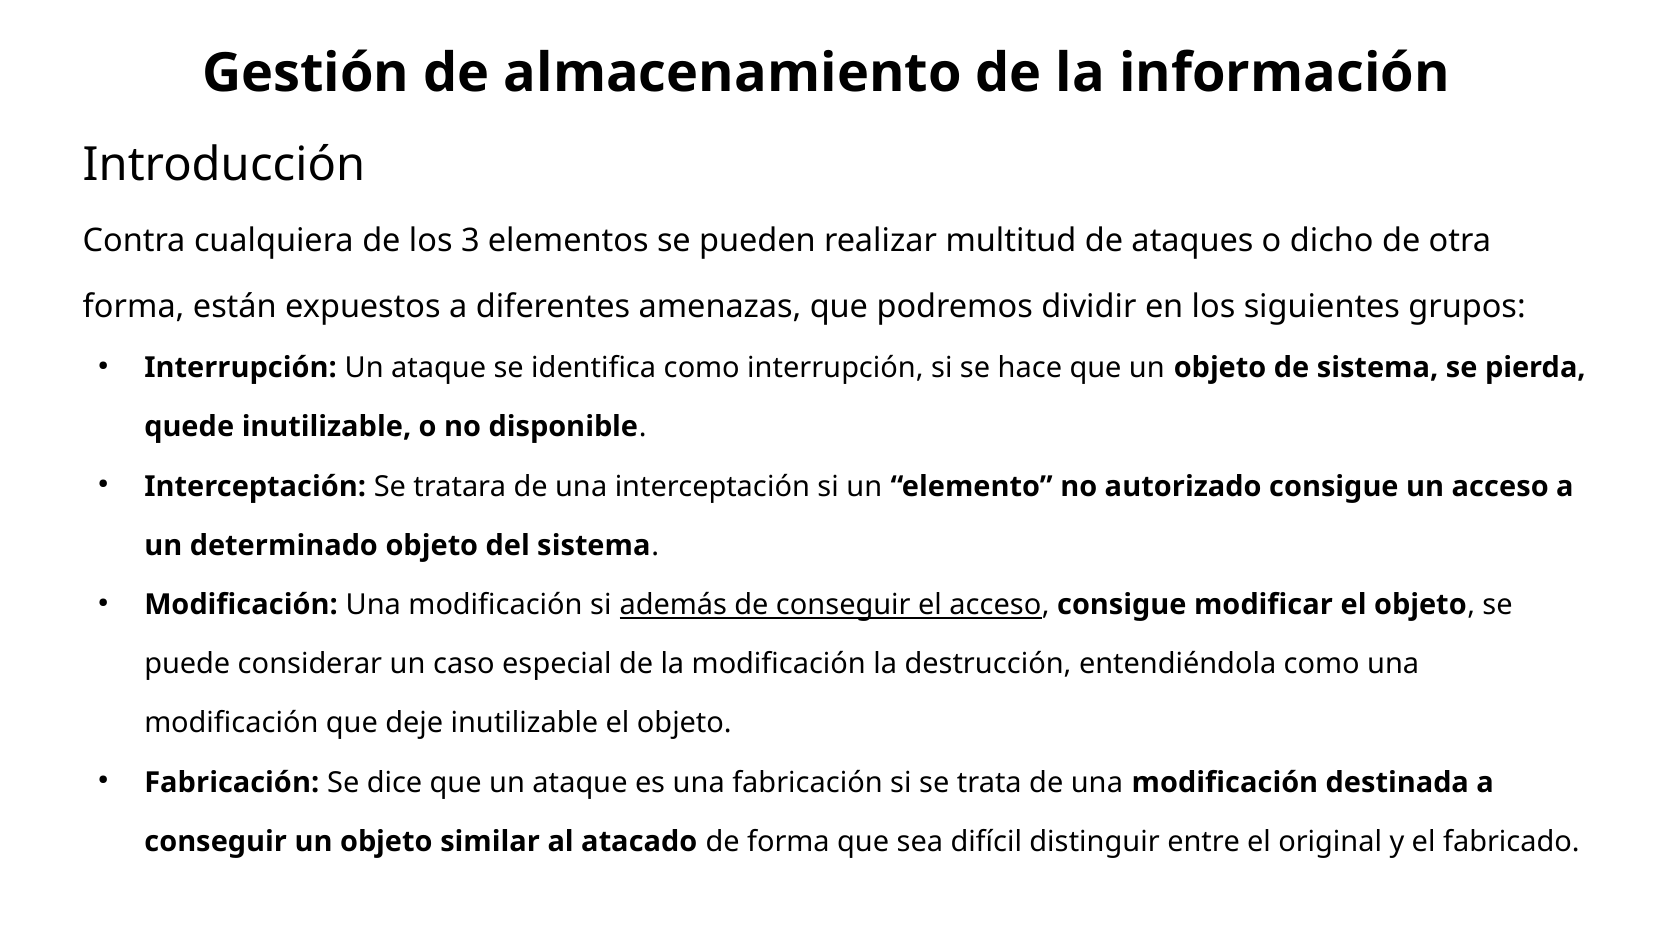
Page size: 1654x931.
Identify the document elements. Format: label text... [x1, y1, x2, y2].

title Gestión de almacenamiento de la información [82, 23, 1571, 119]
list Introducción Contra cualquiera de los 3 elementos se pueden realizar multitud de ataques o dicho de otra forma, están expuestos a diferentes amenazas, que podremos dividir en los siguientes grupos: Interrupción: Un ataque se identifica como interrupción, si se hace que un objeto de sistema, se pierda, quede inutilizable, o no disponible. Interceptación: Se tratara de una interceptación si un “elemento” no autorizado consigue un acceso a un determinado objeto del sistema. Modificación: Una modificación si además de conseguir el acceso, consigue modificar el objeto, se puede considerar un caso especial de la modificación la destrucción, entendiéndola como una modificación que deje inutilizable el objeto. Fabricación: Se dice que un ataque es una fabricación si se trata de una modificación destinada a conseguir un objeto similar al atacado de forma que sea difícil distinguir entre el original y el fabricado. [82, 129, 1595, 875]
